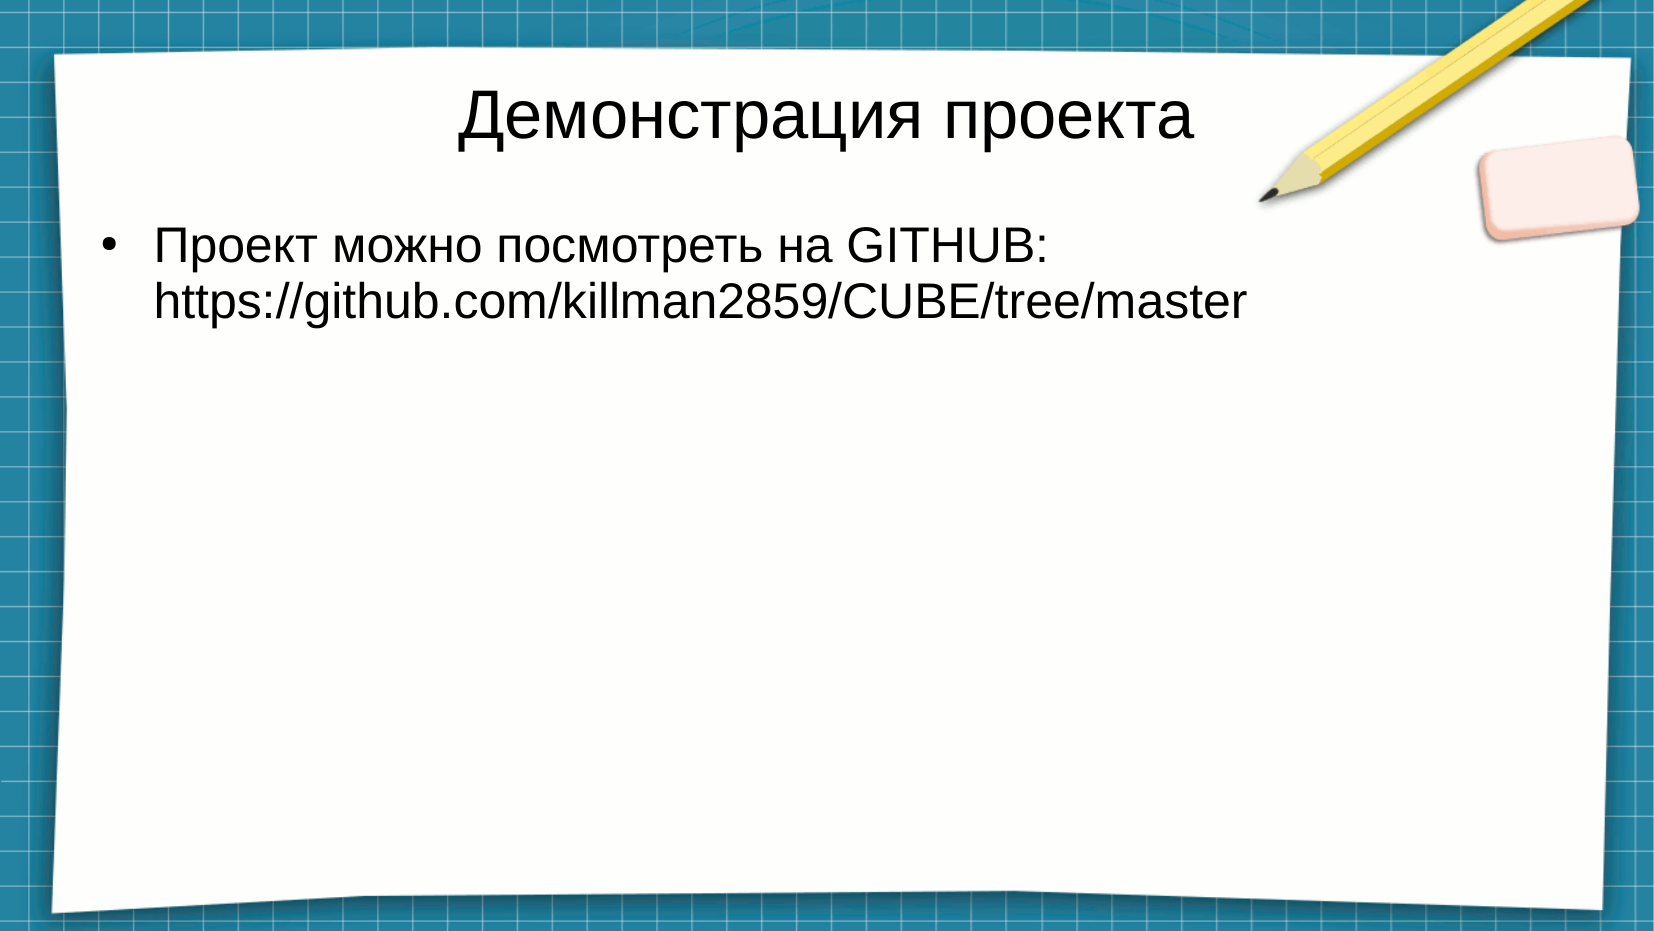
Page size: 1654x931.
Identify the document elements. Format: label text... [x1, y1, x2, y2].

title Демонстрация проекта [82, 37, 1571, 193]
list Проект можно посмотреть на GITHUB: https://github.com/killman2859/CUBE/tree/master [82, 217, 1571, 758]
picture [0, 0, 1654, 931]
